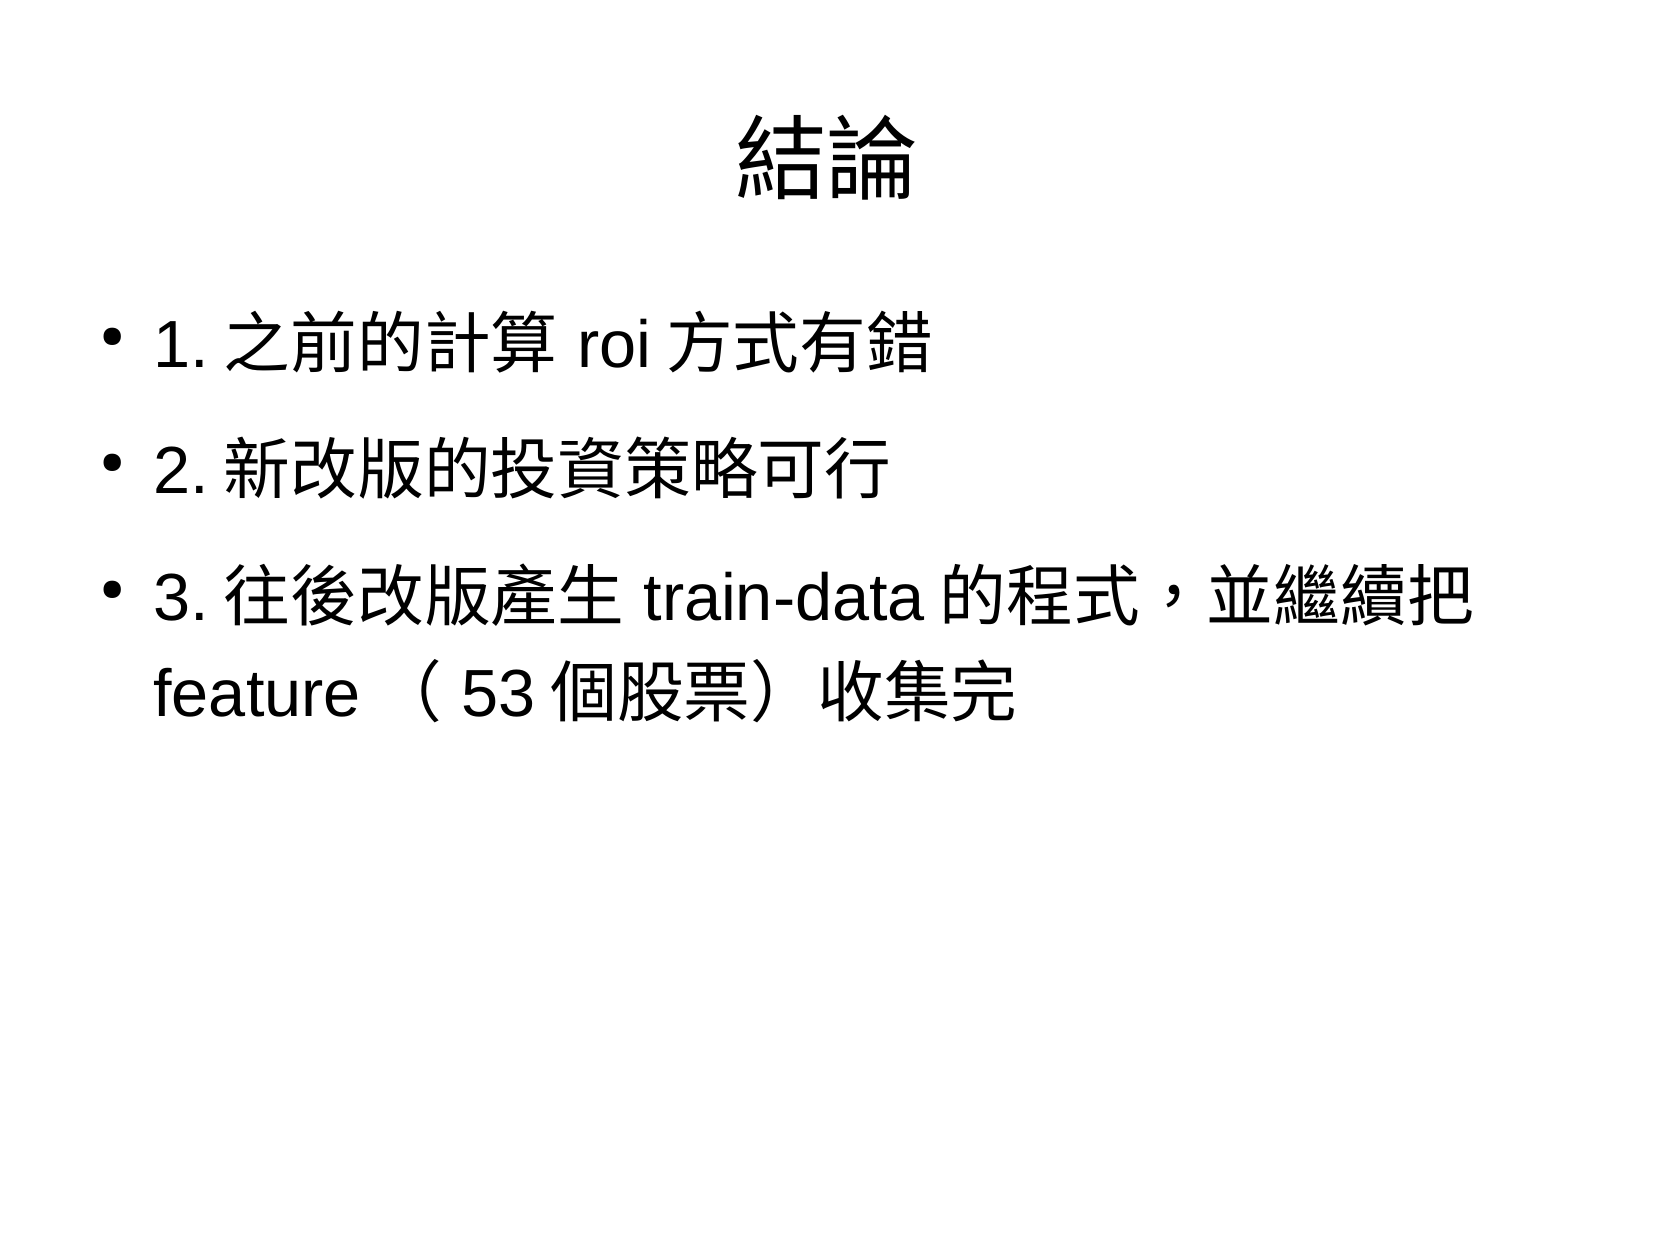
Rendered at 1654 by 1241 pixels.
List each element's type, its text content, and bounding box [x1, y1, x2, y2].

title 結論 [82, 49, 1571, 257]
list 1.之前的計算roi方式有錯 2.新改版的投資策略可行 3.往後改版產生train-data的程式，並繼續把feature（53個股票）收集完 [82, 290, 1571, 1010]
